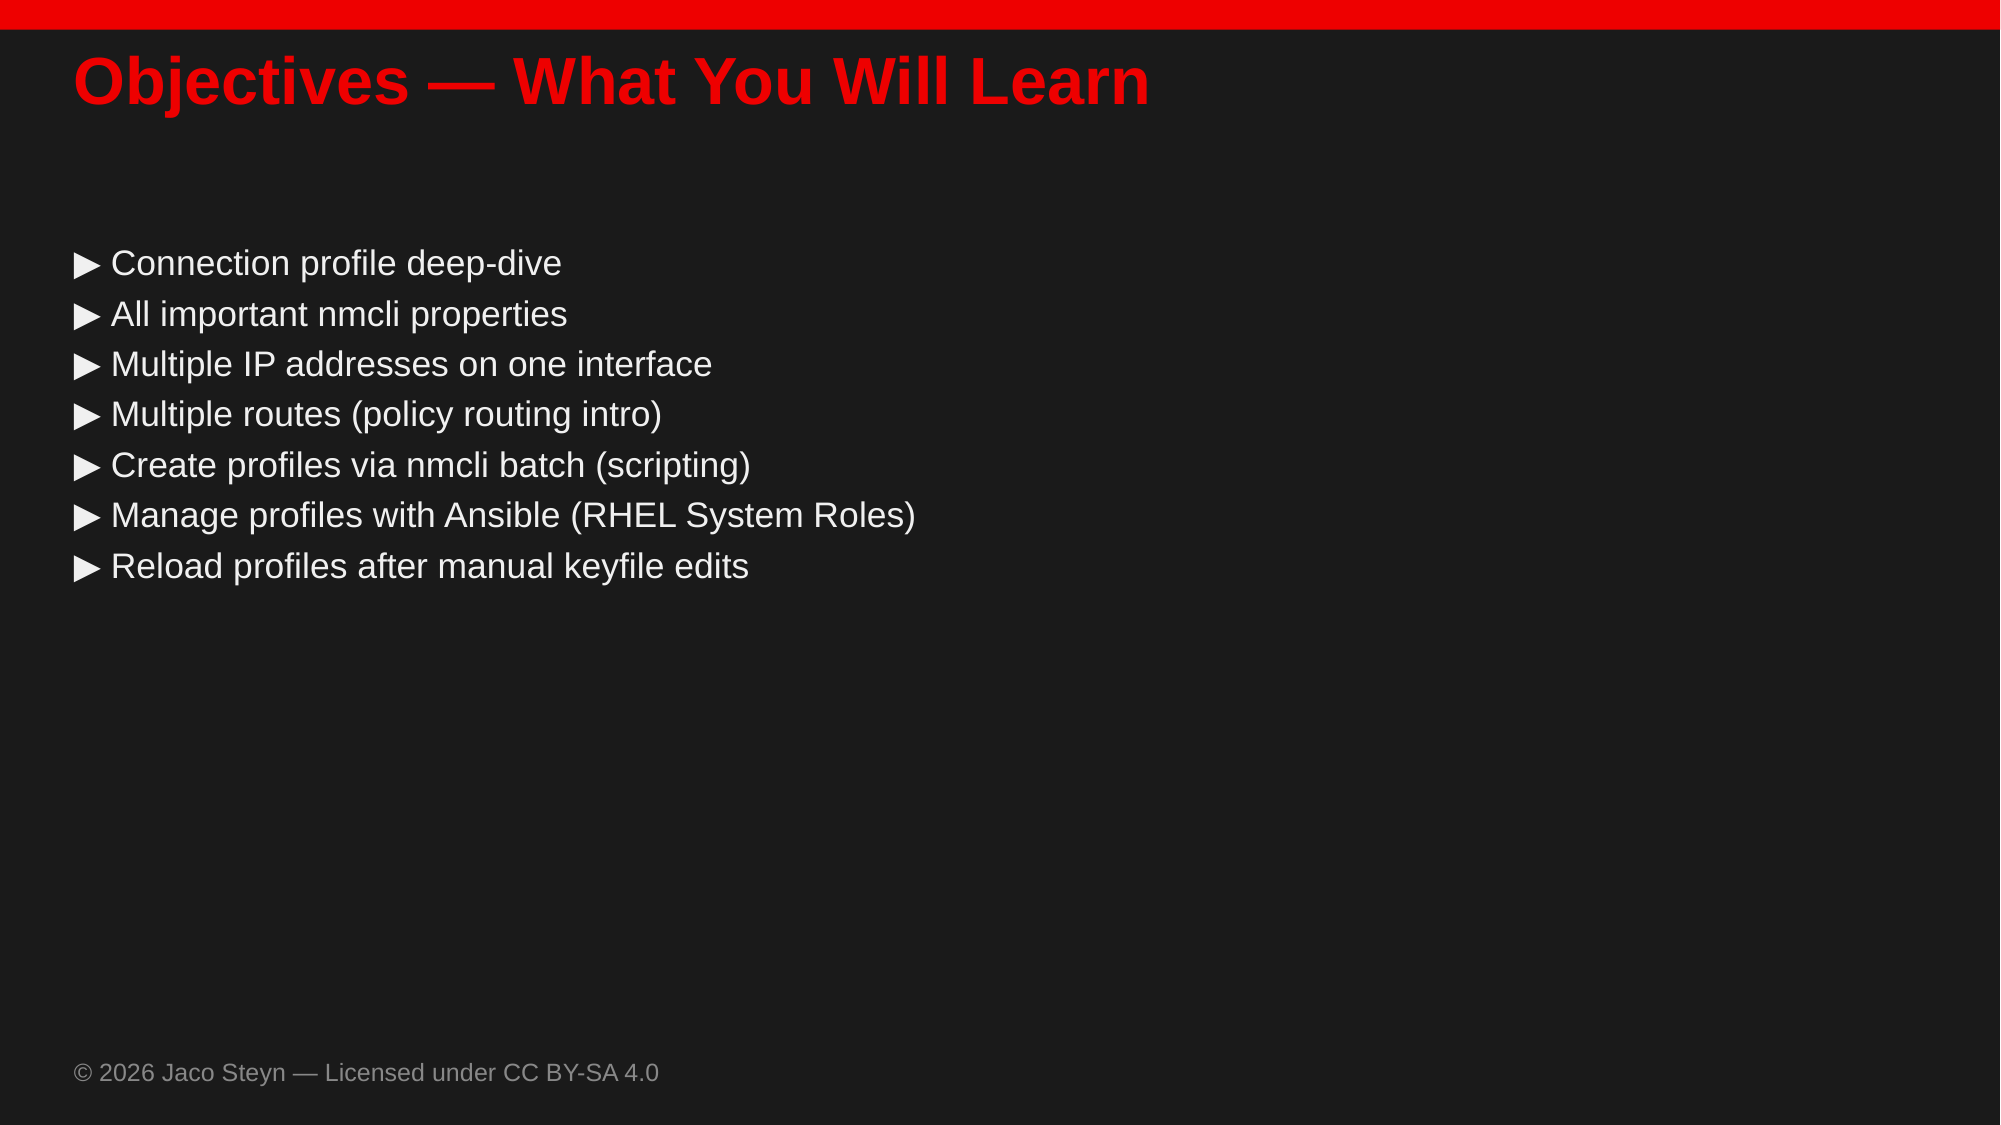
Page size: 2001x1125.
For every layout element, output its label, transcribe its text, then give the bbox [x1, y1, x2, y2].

text_box [0, 0, 2001, 30]
text_box © 2026 Jaco Steyn — Licensed under CC BY-SA 4.0 [59, 1051, 1942, 1093]
text_box Objectives — What You Will Learn [59, 36, 1942, 208]
text_box ▶ Connection profile deep-dive ▶ All important nmcli properties ▶ Multiple IP addresses on one interface ▶ Multiple routes (policy routing intro) ▶ Create profiles via nmcli batch (scripting) ▶ Manage profiles with Ansible (RHEL System Roles) ▶ Reload profiles after manual keyfile edits [59, 236, 1942, 1037]
